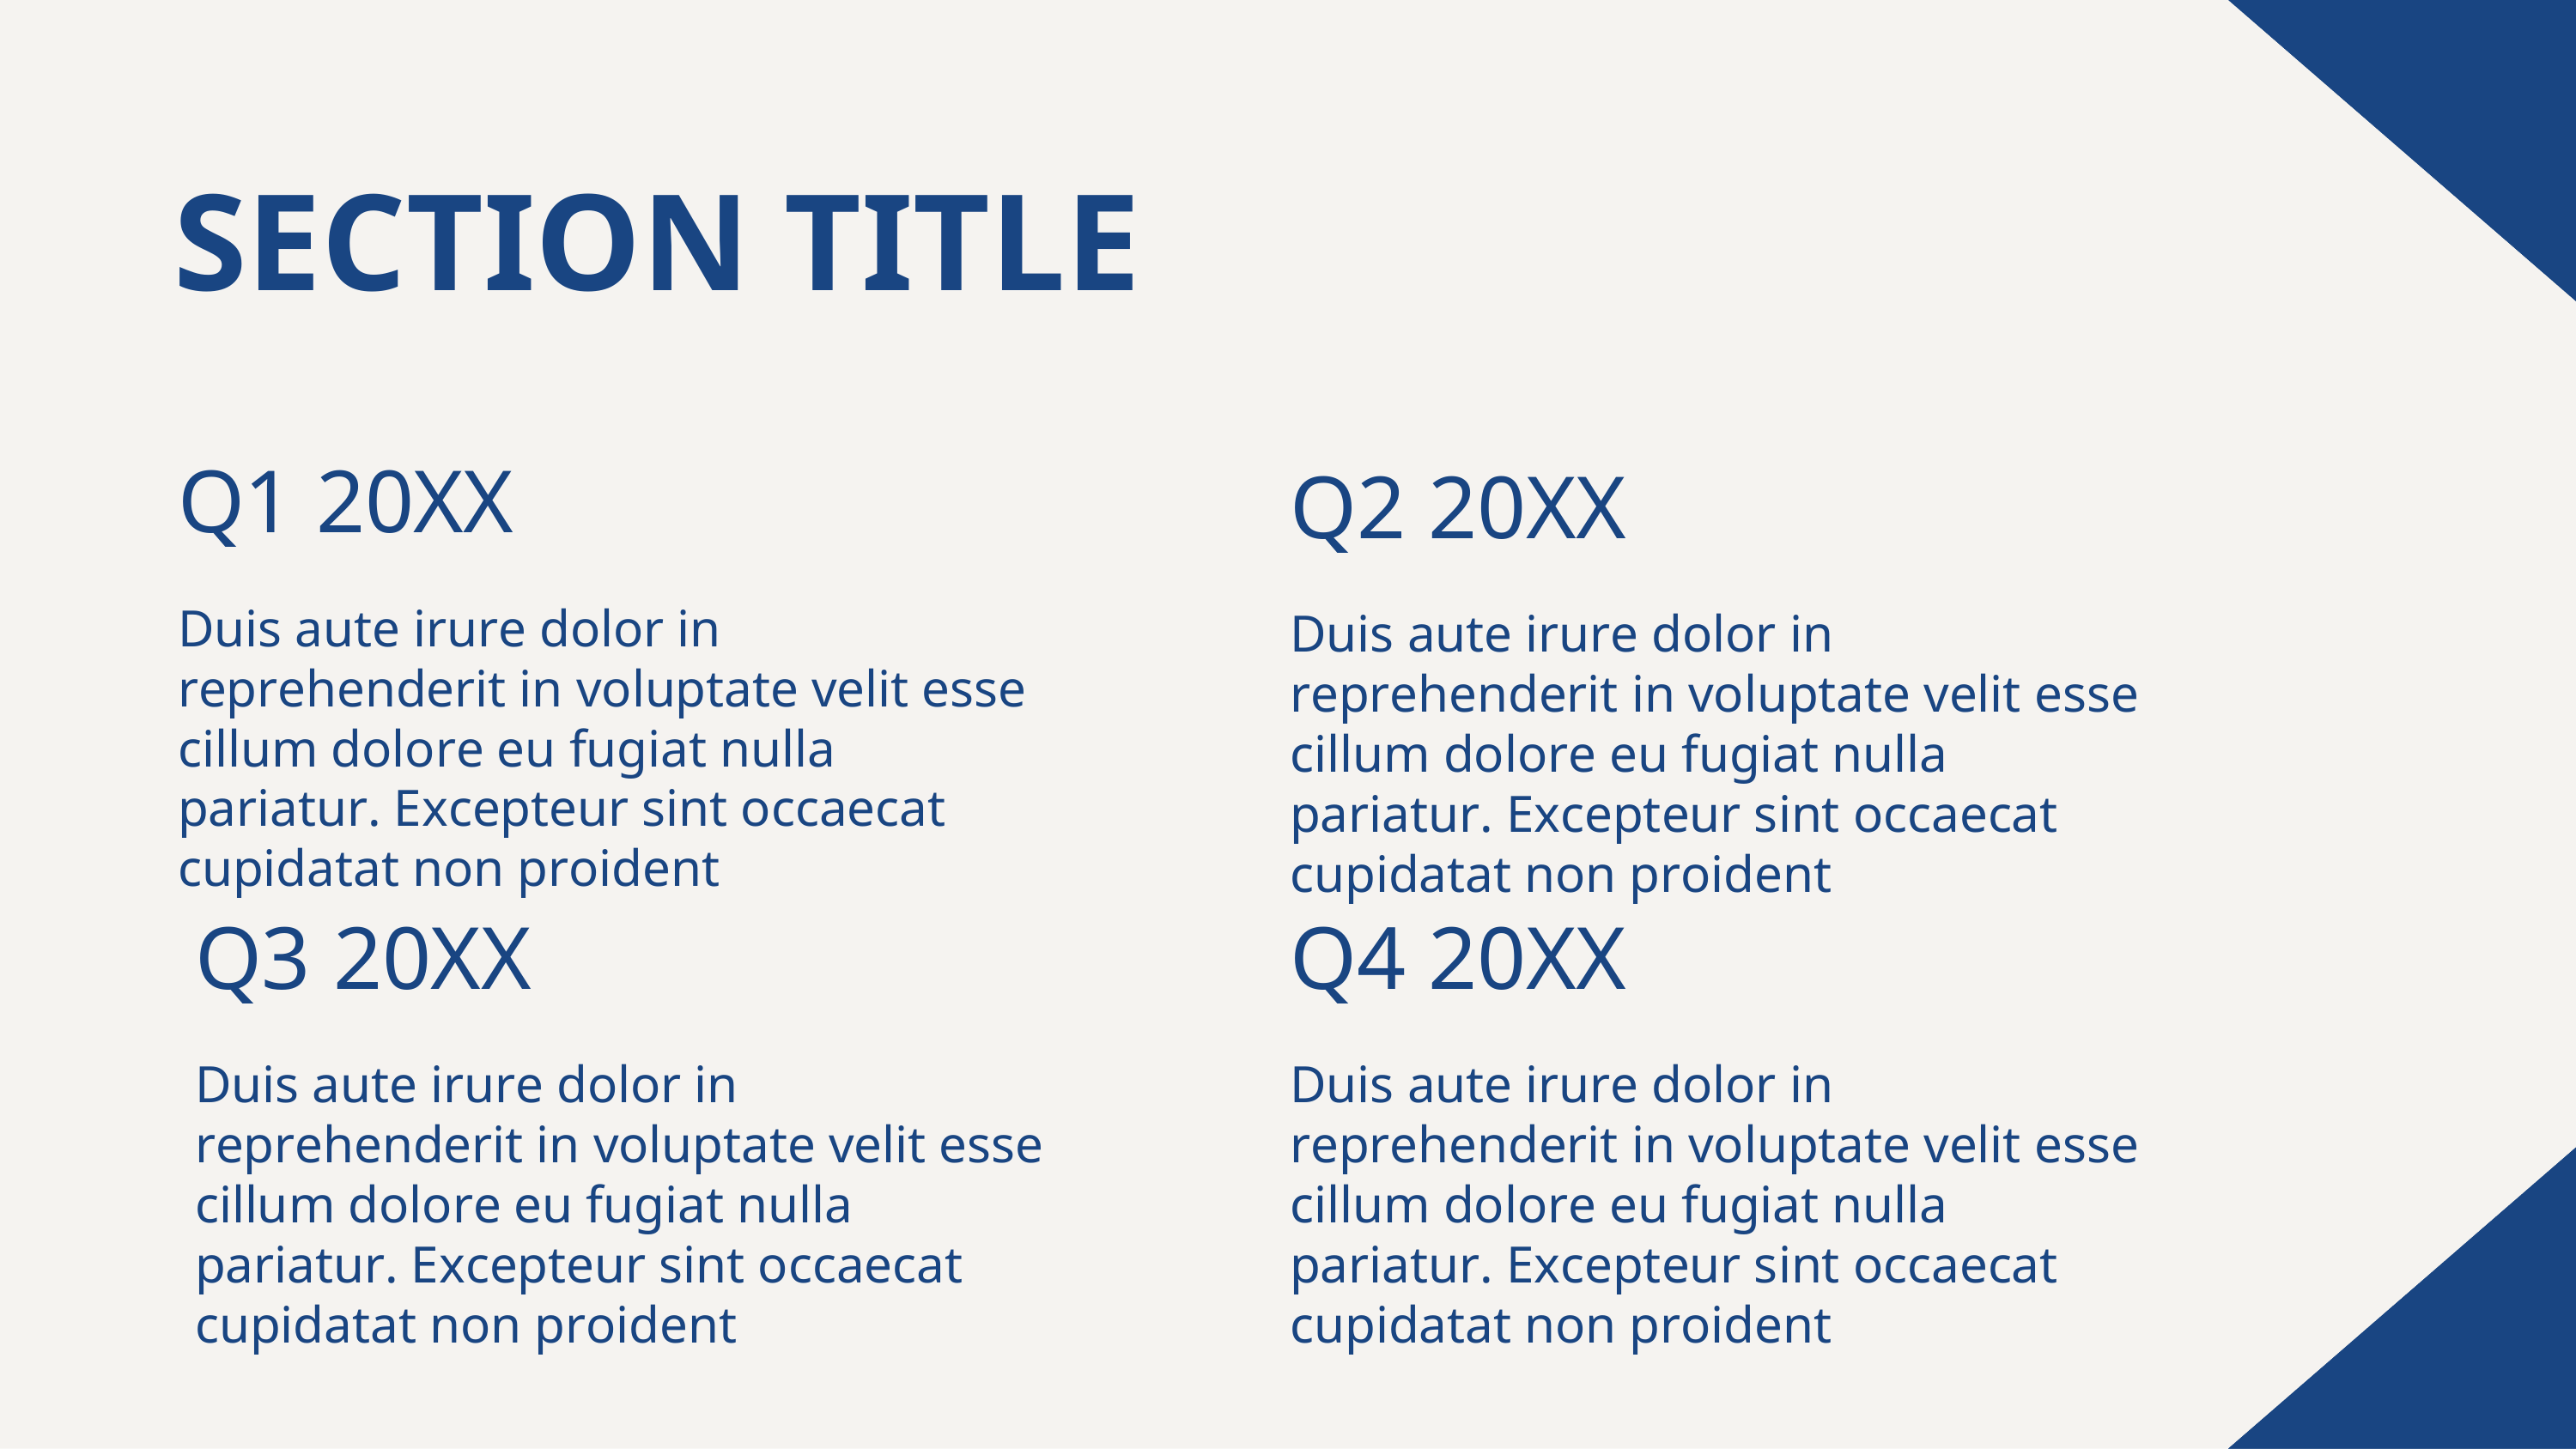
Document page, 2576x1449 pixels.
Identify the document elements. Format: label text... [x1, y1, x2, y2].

text_box Q2 20XX Duis aute irure dolor in reprehenderit in voluptate velit esse cillum dolore eu fugiat nulla pariatur. Excepteur sint occaecat cupidatat non proident [1288, 451, 2143, 843]
text_box Q3 20XX Duis aute irure dolor in reprehenderit in voluptate velit esse cillum dolore eu fugiat nulla pariatur. Excepteur sint occaecat cupidatat non proident [193, 901, 1048, 1294]
text_box [2228, 1147, 2576, 1449]
title SECTION TITLE [172, 155, 1858, 319]
text_box Q4 20XX Duis aute irure dolor in reprehenderit in voluptate velit esse cillum dolore eu fugiat nulla pariatur. Excepteur sint occaecat cupidatat non proident [1288, 901, 2143, 1294]
text_box [2228, 0, 2576, 301]
text_box Q1 20XX Duis aute irure dolor in reprehenderit in voluptate velit esse cillum dolore eu fugiat nulla pariatur. Excepteur sint occaecat cupidatat non proident [176, 445, 1031, 838]
